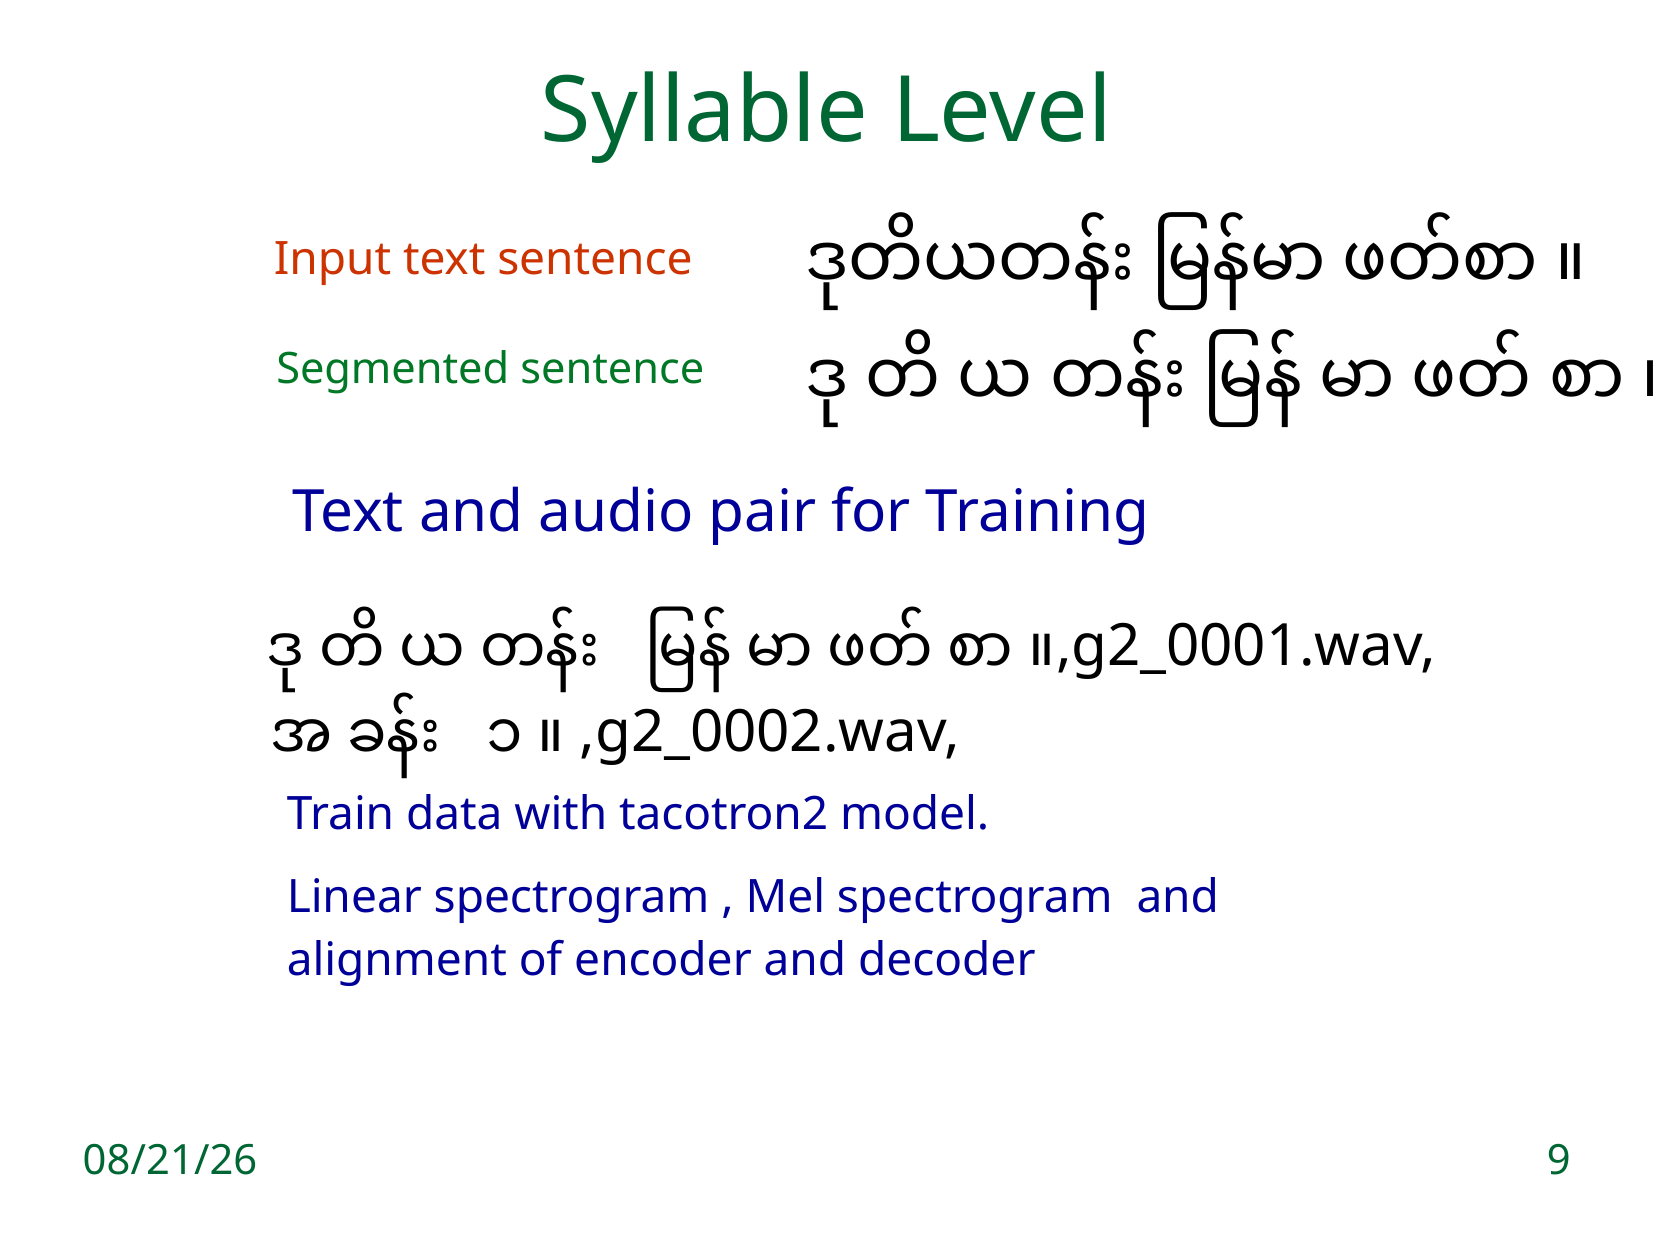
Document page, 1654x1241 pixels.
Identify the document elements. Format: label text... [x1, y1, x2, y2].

text_box Segmented sentence [230, 337, 706, 451]
title Syllable Level [0, 2, 1654, 210]
list ဒုတိယတန်း မြန်မာ ဖတ်စာ ။ ဒု တိ ယ တန်း မြန် မာ ဖတ် စာ ။ [735, 219, 1654, 1021]
text_box Input text sentence [225, 225, 700, 338]
text_box Train data with tacotron2 model. Linear spectrogram , Mel spectrogram and alignment of encoder and decoder [237, 780, 1396, 991]
text_box ဒု တိ ယ တန်း မြန် မာ ဖတ် စာ ။,g2_0001.wav, အ ခန်း ၁ ။ ,g2_0002.wav, [240, 595, 1621, 766]
text_box Text and audio pair for Training [221, 469, 1201, 582]
